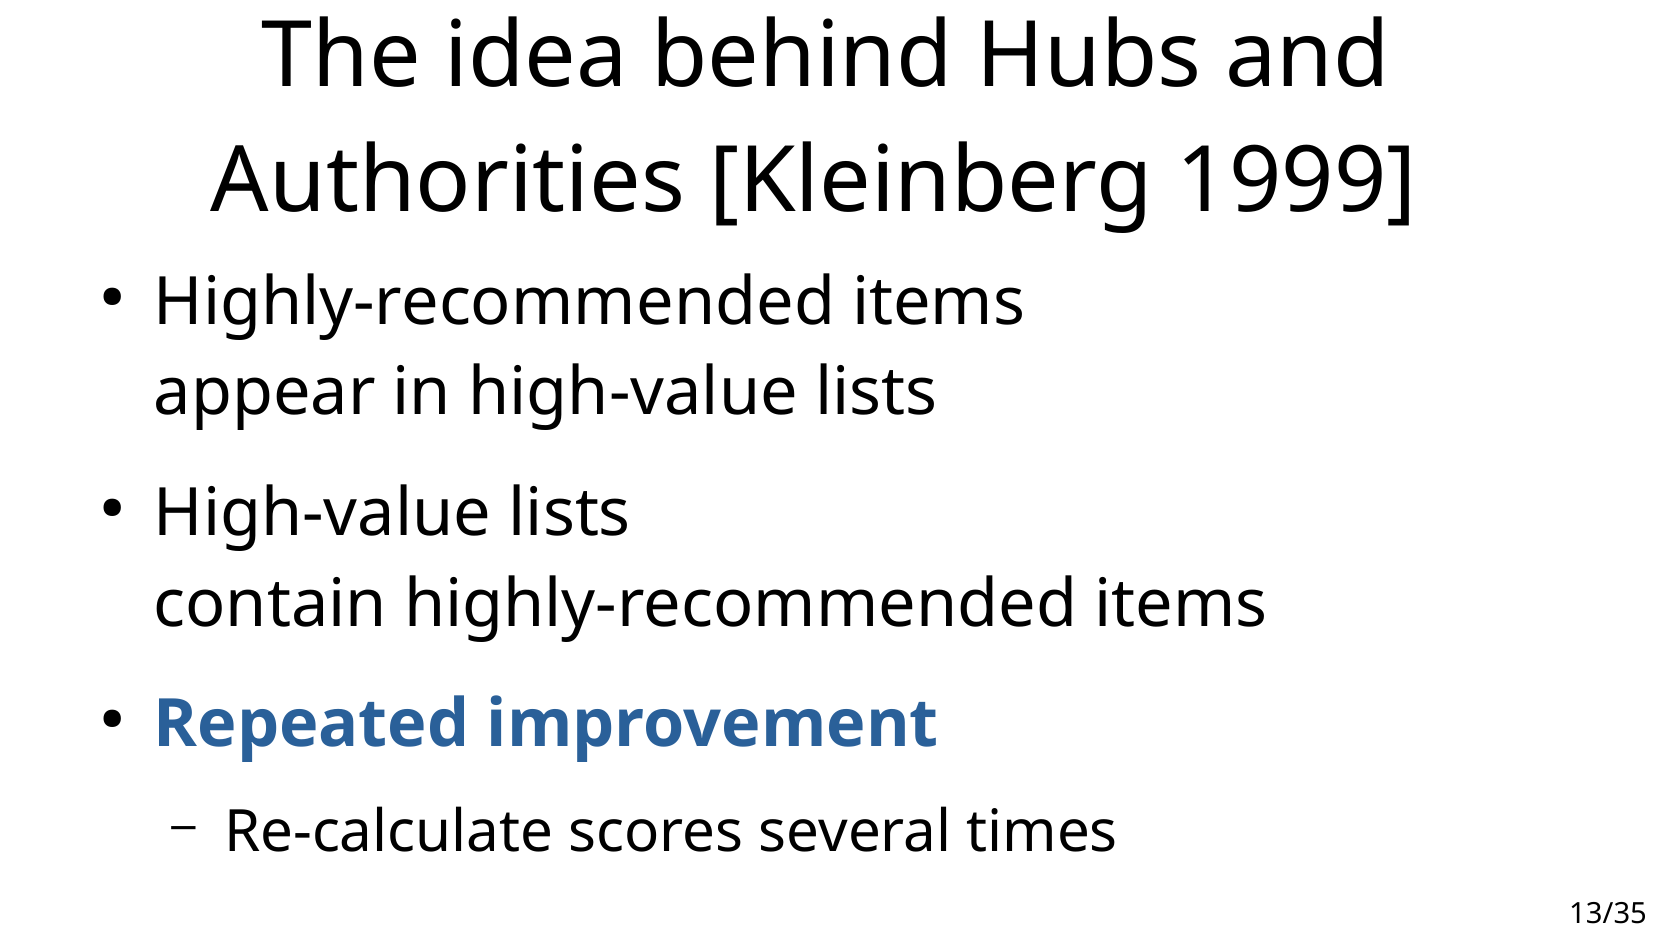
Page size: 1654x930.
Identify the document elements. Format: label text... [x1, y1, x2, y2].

title The idea behind Hubs and Authorities [Kleinberg 1999] [82, 0, 1571, 243]
list Highly-recommended items appear in high-value lists High-value lists contain highly-recommended items Repeated improvement Re-calculate scores several times [82, 252, 1571, 871]
